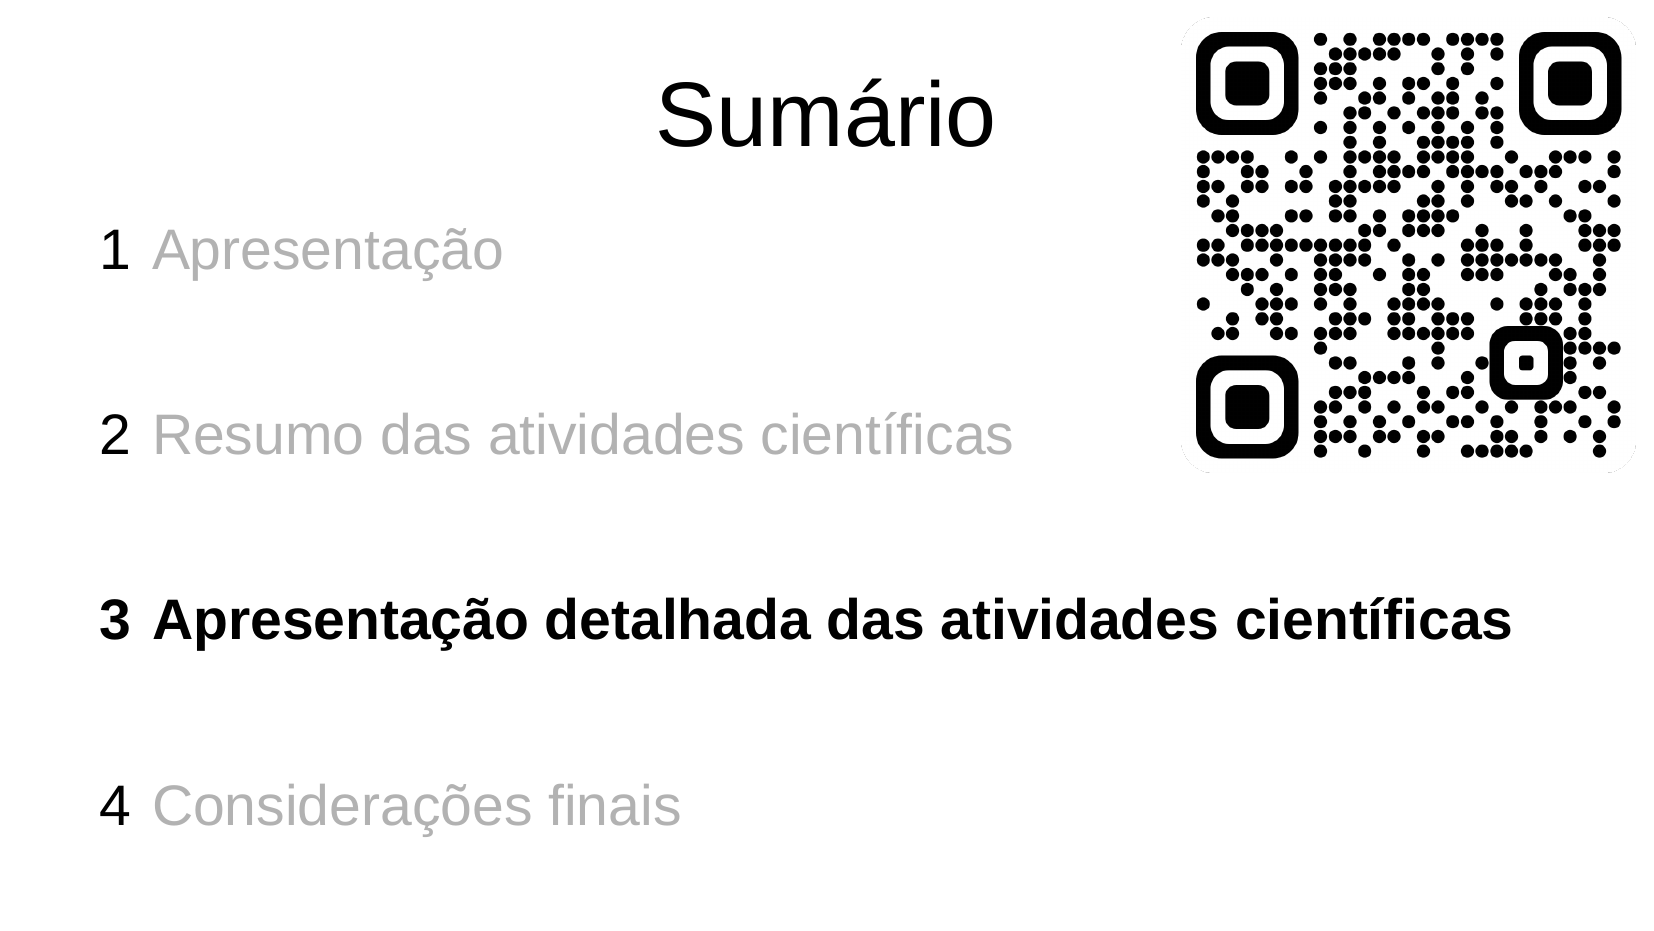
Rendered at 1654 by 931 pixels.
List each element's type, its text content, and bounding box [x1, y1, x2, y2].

title Sumário [82, 37, 1181, 193]
picture [1181, 17, 1636, 473]
list Apresentação Resumo das atividades científicas Apresentação detalhada das atividades científicas Considerações finais [82, 217, 1571, 839]
